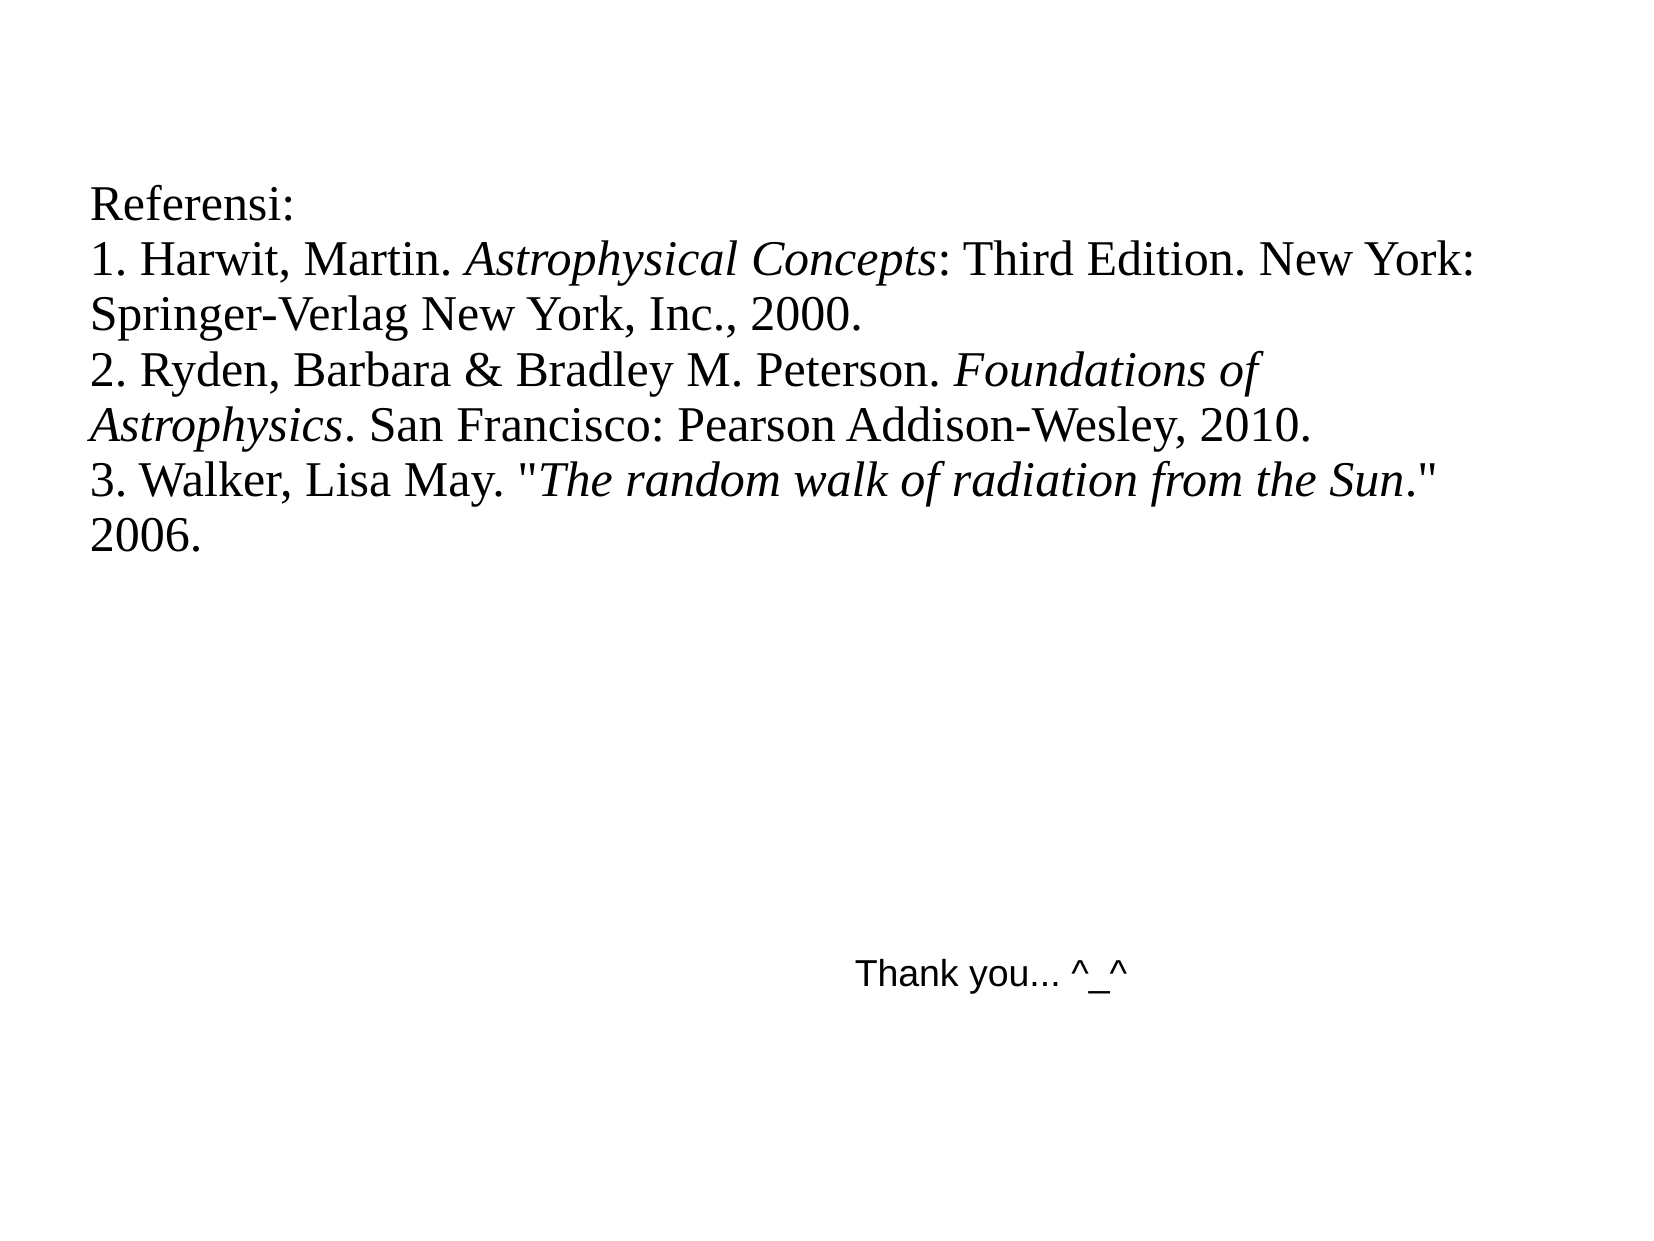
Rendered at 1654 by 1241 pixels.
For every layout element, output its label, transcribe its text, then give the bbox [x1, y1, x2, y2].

text_box Referensi: 1. Harwit, Martin. Astrophysical Concepts: Third Edition. New York: Springer-Verlag New York, Inc., 2000. 2. Ryden, Barbara & Bradley M. Peterson. Foundations of Astrophysics. San Francisco: Pearson Addison-Wesley, 2010. 3. Walker, Lisa May. "The random walk of radiation from the Sun." 2006. [75, 168, 1516, 571]
text_box Thank you... ^_^ [840, 945, 1516, 1002]
